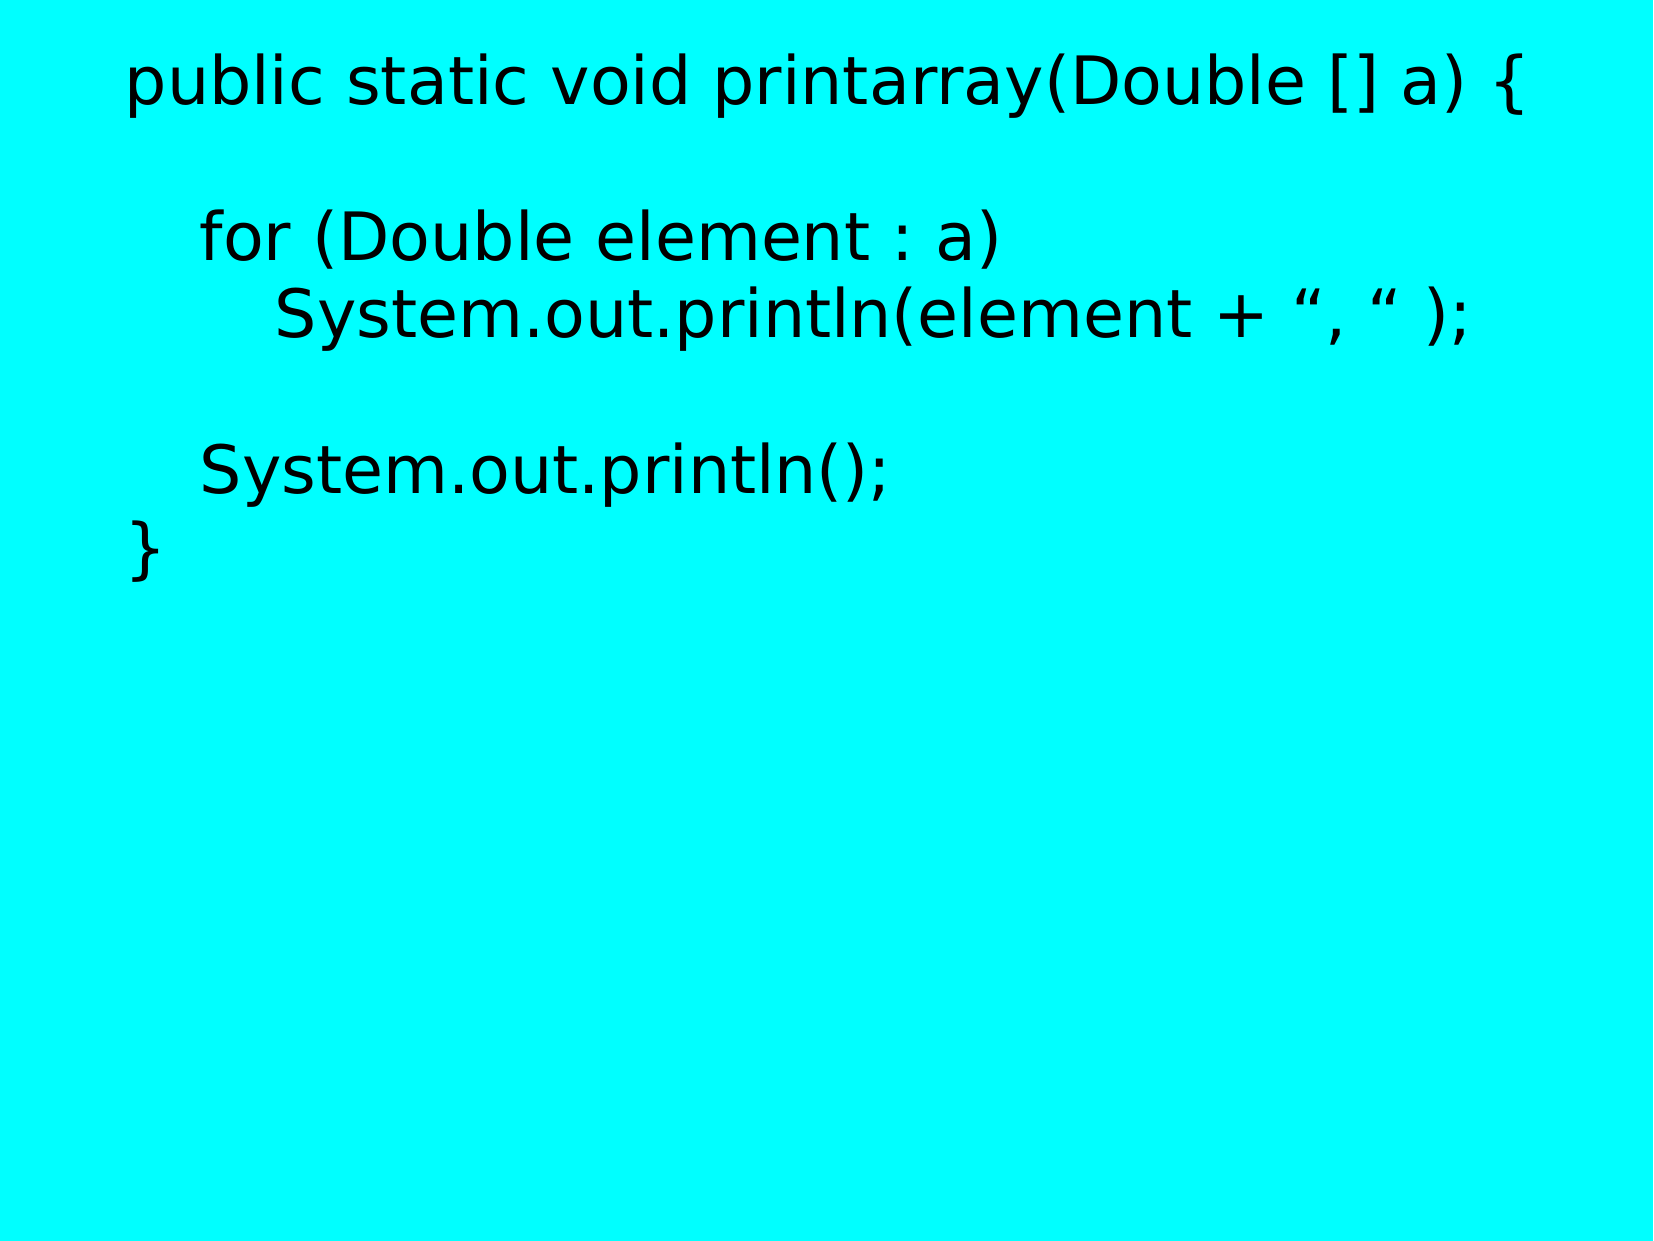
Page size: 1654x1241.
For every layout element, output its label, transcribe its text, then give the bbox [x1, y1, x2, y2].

title public static void printarray(Double [] a) { for (Double element : a) System.out.println(element + “, “ ); System.out.println(); } [124, 42, 1613, 821]
